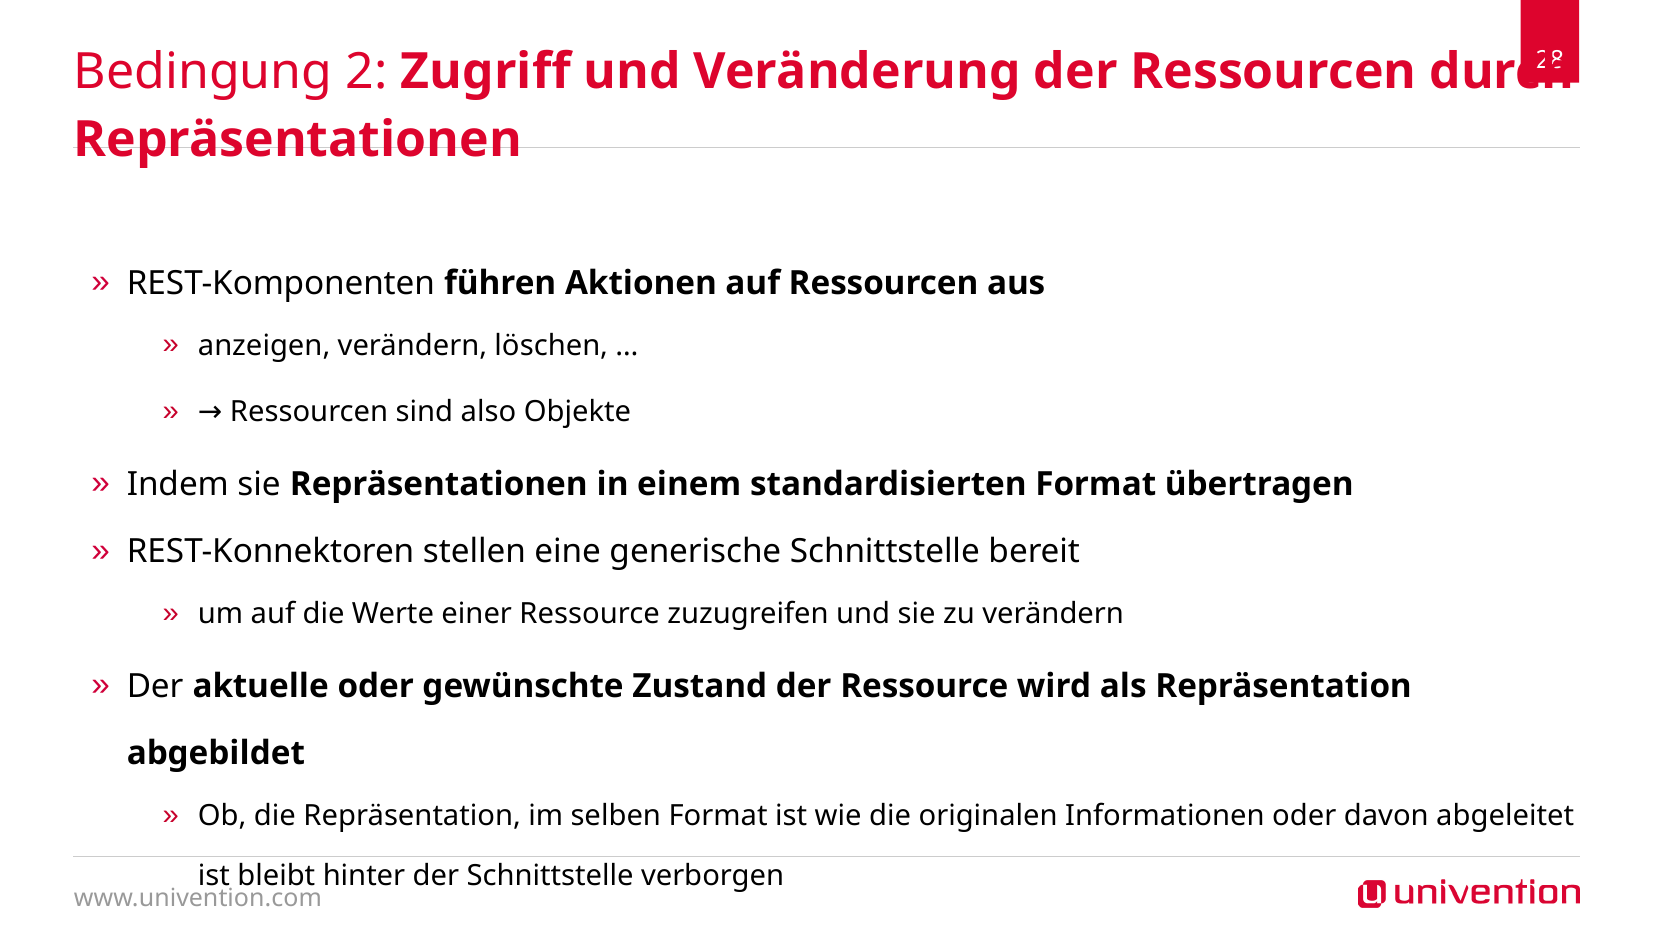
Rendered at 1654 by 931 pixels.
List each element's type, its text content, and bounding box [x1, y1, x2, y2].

list REST-Komponenten führen Aktionen auf Ressourcen aus anzeigen, verändern, löschen, … → Ressourcen sind also Objekte Indem sie Repräsentationen in einem standardisierten Format übertragen REST-Konnektoren stellen eine generische Schnittstelle bereit um auf die Werte einer Ressource zuzugreifen und sie zu verändern Der aktuelle oder gewünschte Zustand der Ressource wird als Repräsentation abgebildet Ob, die Repräsentation, im selben Format ist wie die originalen Informationen oder davon abgeleitet ist bleibt hinter der Schnittstelle verborgen [73, 236, 1580, 827]
picture [1358, 879, 1580, 908]
title Bedingung 2: Zugriff und Veränderung der Ressourcen durch Repräsentationen [73, 45, 1580, 162]
